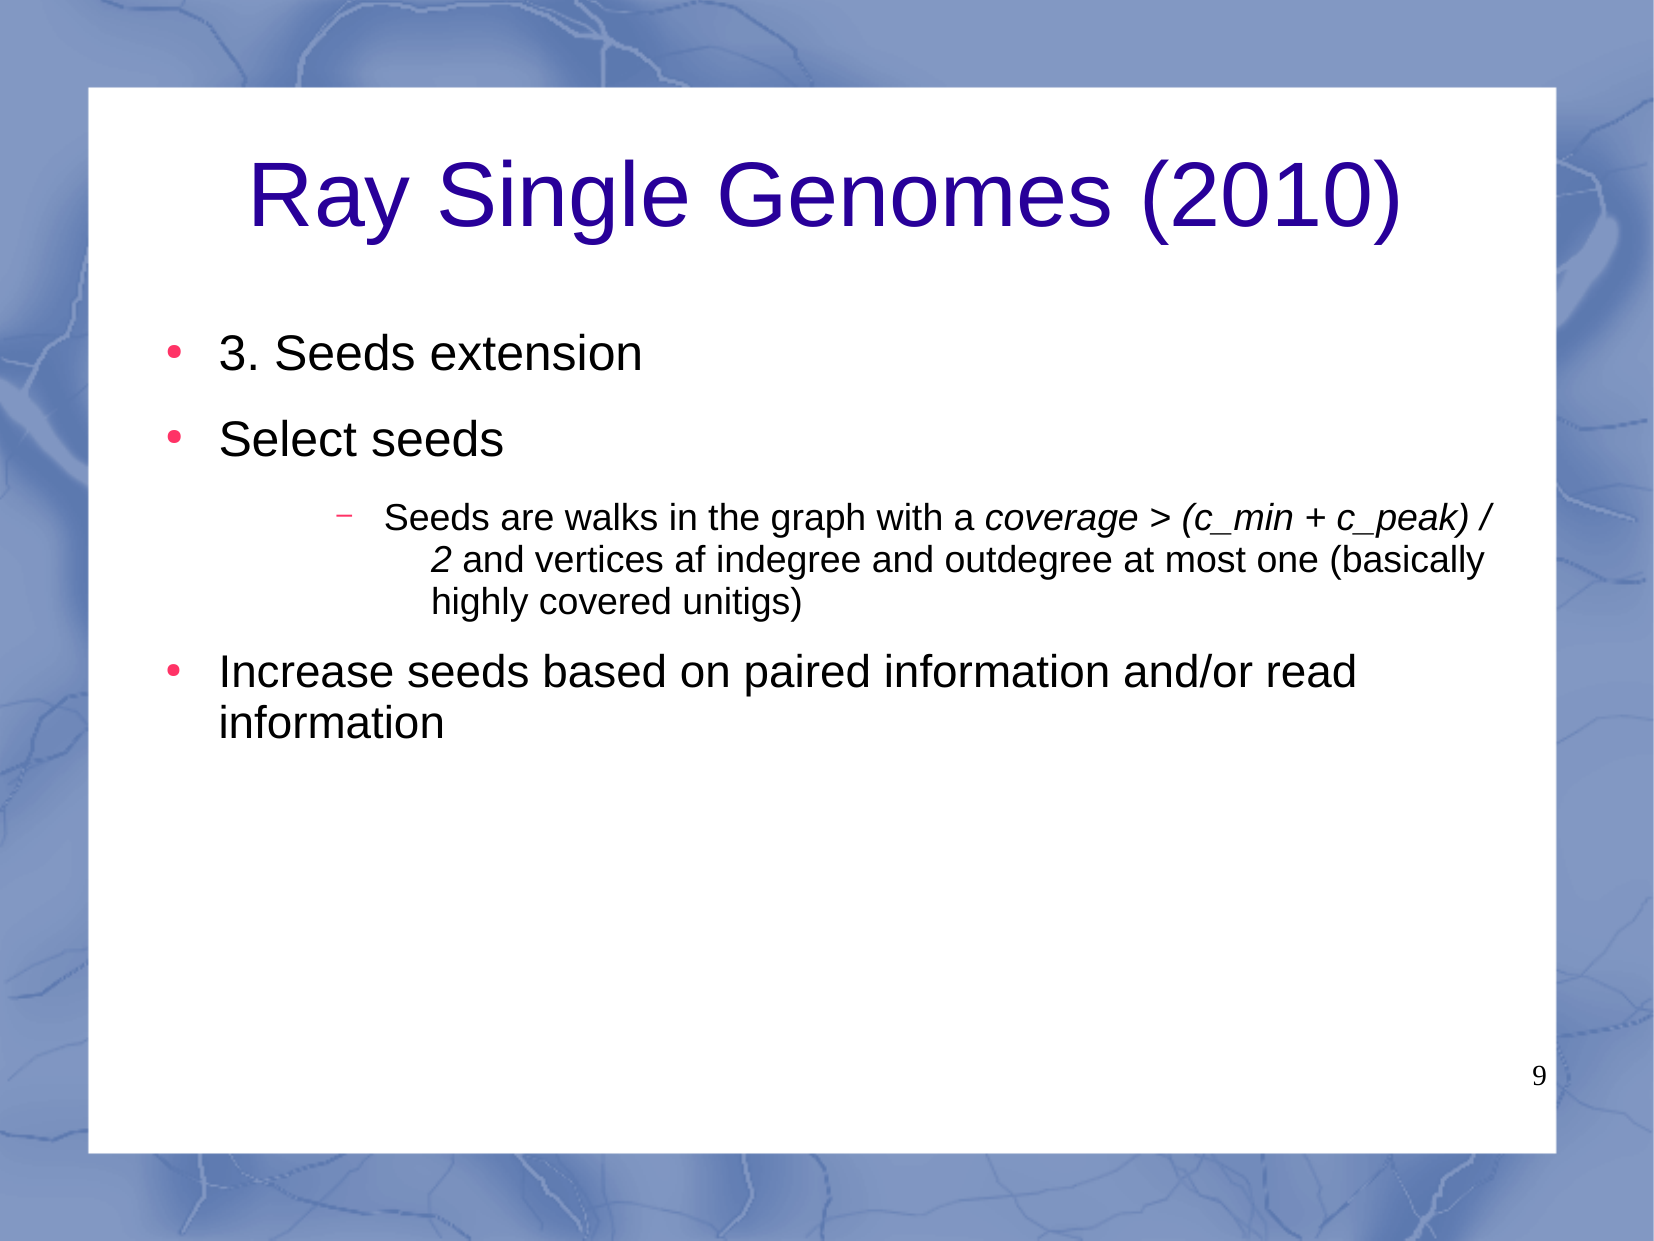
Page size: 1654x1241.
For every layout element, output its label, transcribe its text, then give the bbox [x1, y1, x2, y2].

title Ray Single Genomes (2010) [118, 90, 1536, 298]
picture [0, 0, 1654, 1241]
list 3. Seeds extension Select seeds Seeds are walks in the graph with a coverage > (c_min + c_peak) / 2 and vertices af indegree and outdegree at most one (basically highly covered unitigs) Increase seeds based on paired information and/or read information [147, 325, 1506, 1045]
